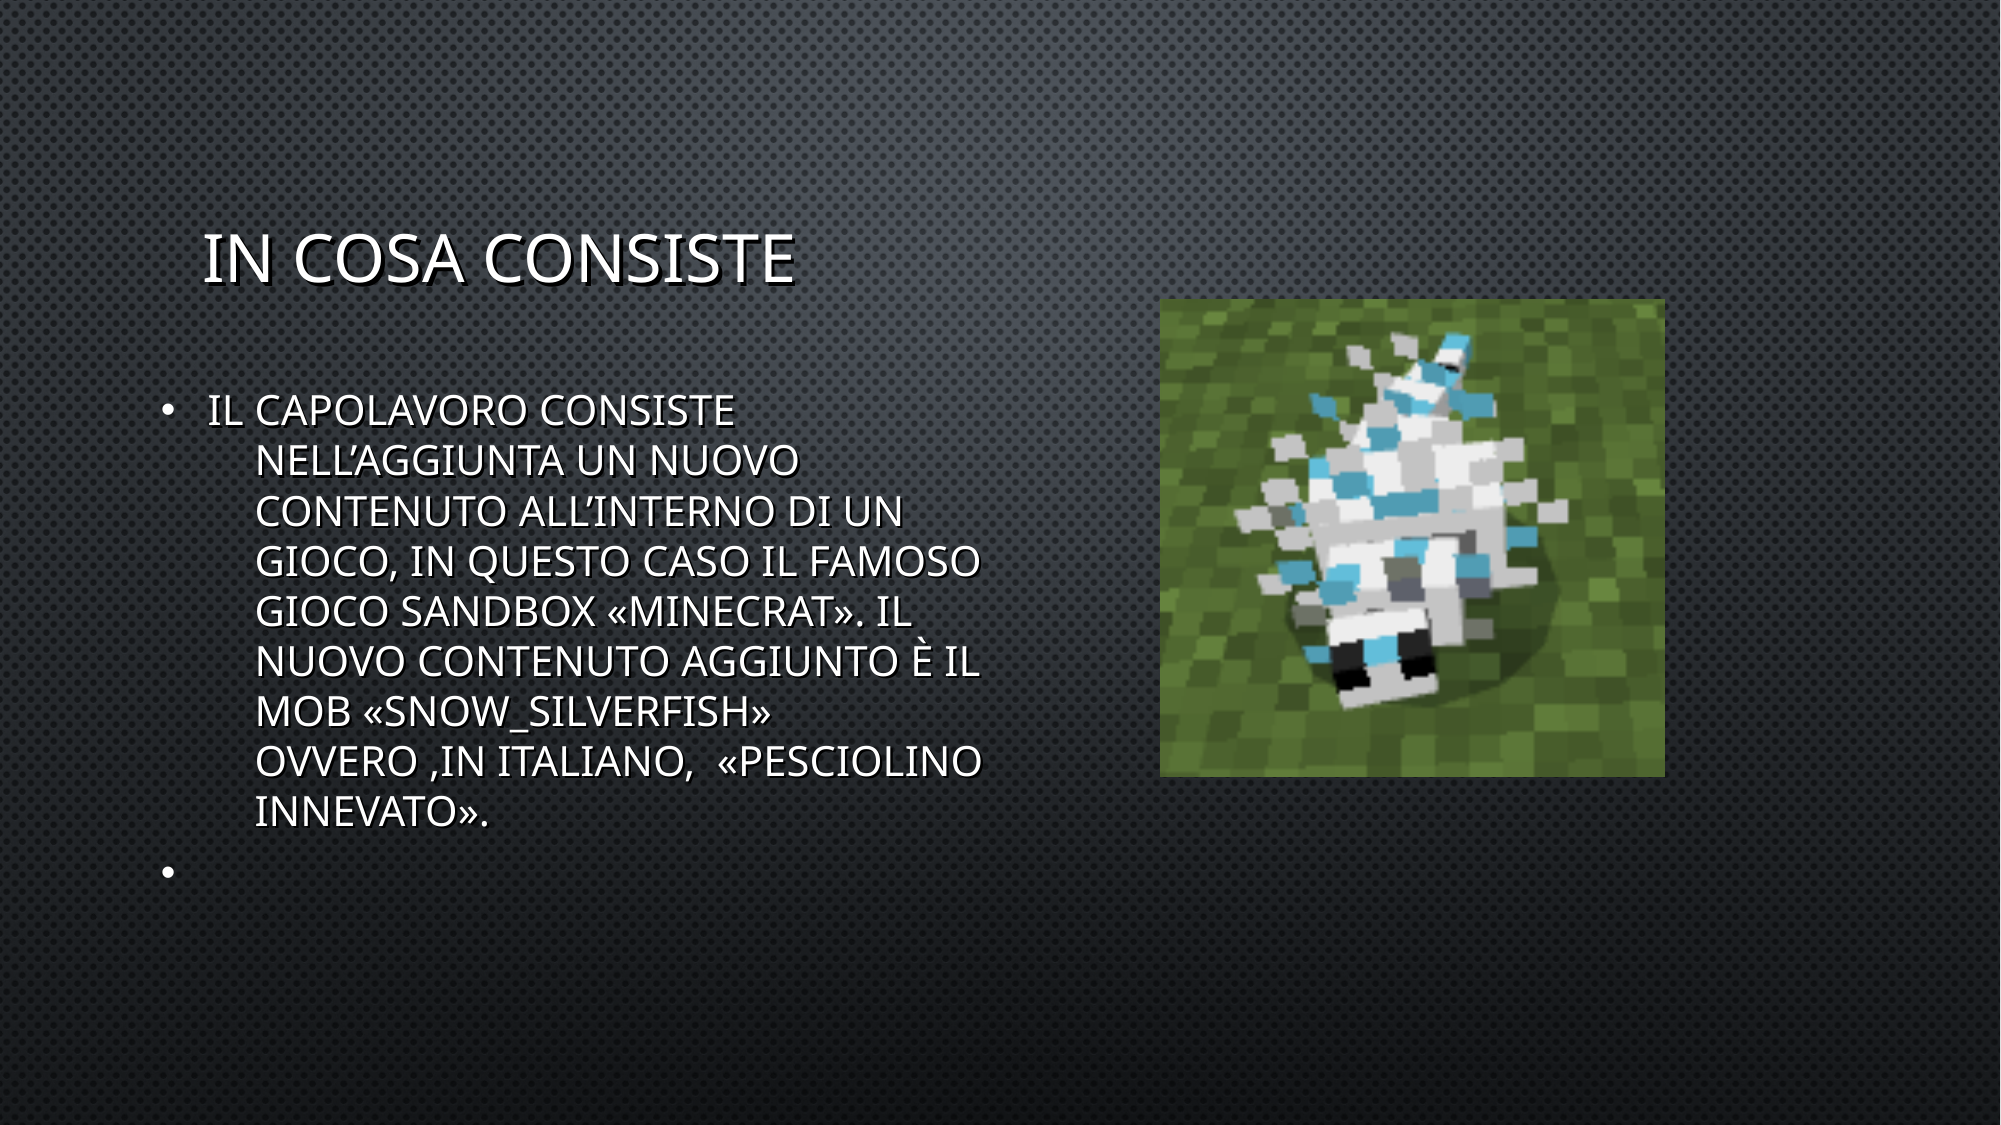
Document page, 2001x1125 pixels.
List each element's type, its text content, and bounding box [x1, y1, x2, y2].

title In COSA CONSISTE [187, 99, 1813, 413]
list Il capolavoro consiste nell’aggiunta un nuovo contenuto all’interno di un gioco, in questo caso il famoso gioco sandbox «minecrat». Il nuovo contenuto aggiunto è il mob «snow_silverfish» ovvero ,in italiano, «pesciolino innevato». [145, 360, 1000, 984]
picture [1160, 299, 1665, 778]
